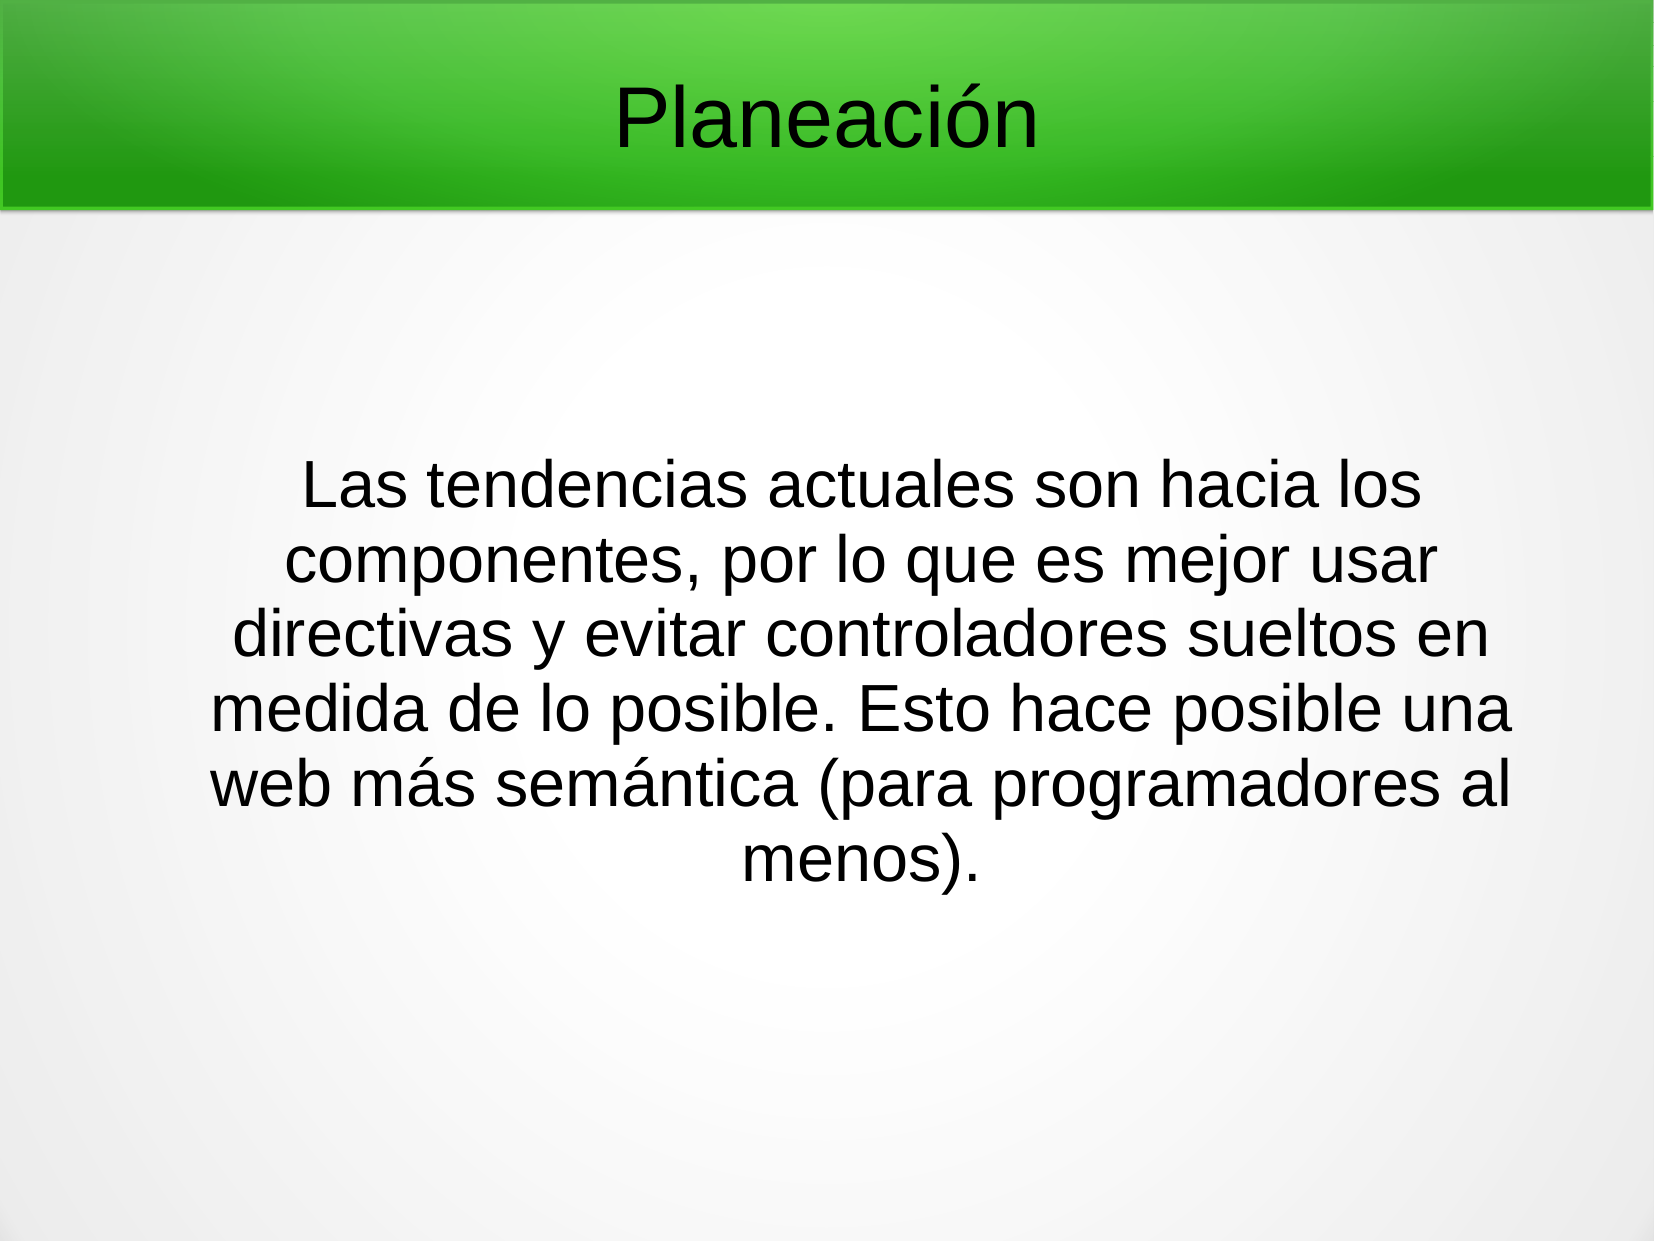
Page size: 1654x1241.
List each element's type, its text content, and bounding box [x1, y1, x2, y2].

list Las tendencias actuales son hacia los componentes, por lo que es mejor usar directivas y evitar controladores sueltos en medida de lo posible. Esto hace posible una web más semántica (para programadores al menos). [82, 446, 1571, 928]
title Planeación [82, 47, 1571, 189]
